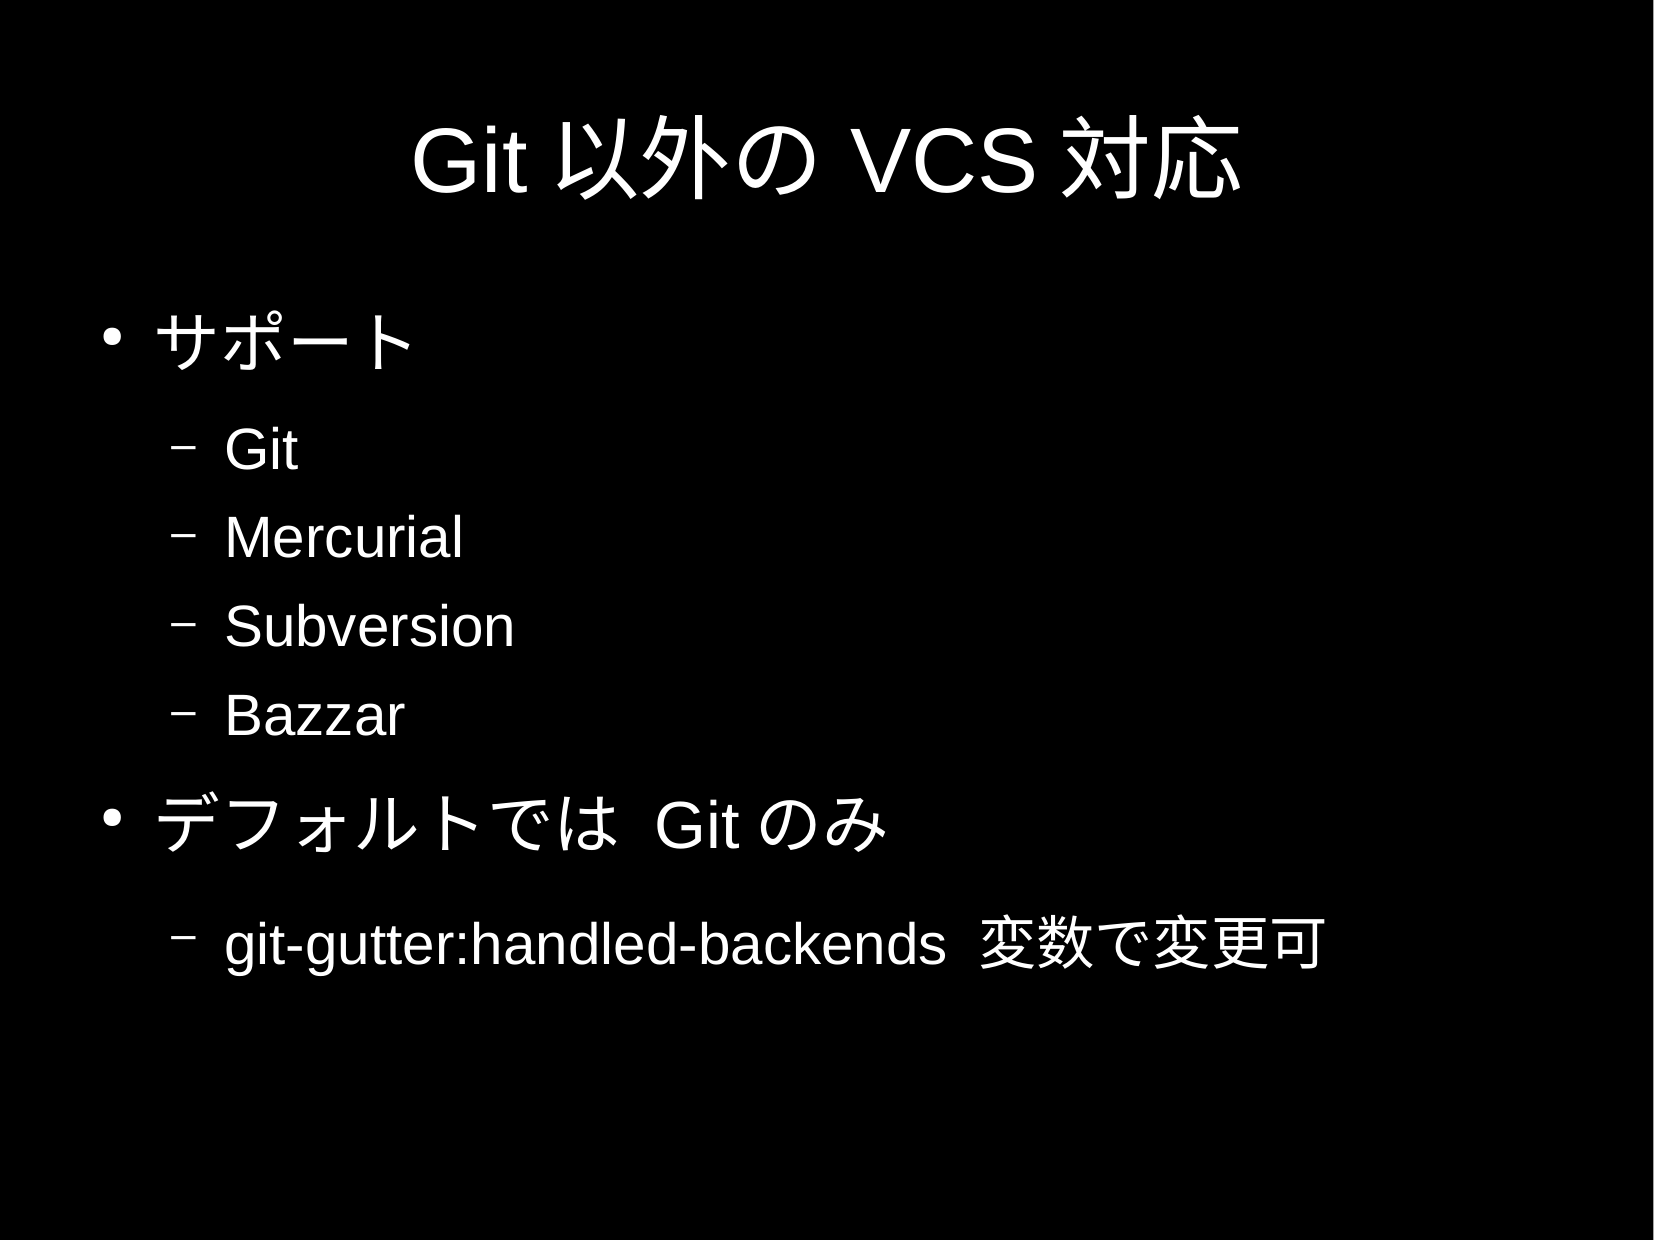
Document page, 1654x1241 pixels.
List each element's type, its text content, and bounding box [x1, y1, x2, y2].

list サポート Git Mercurial Subversion Bazzar デフォルトでは Gitのみ git-gutter:handled-backends 変数で変更可 [82, 290, 1571, 1010]
title Git以外のVCS対応 [82, 49, 1571, 257]
